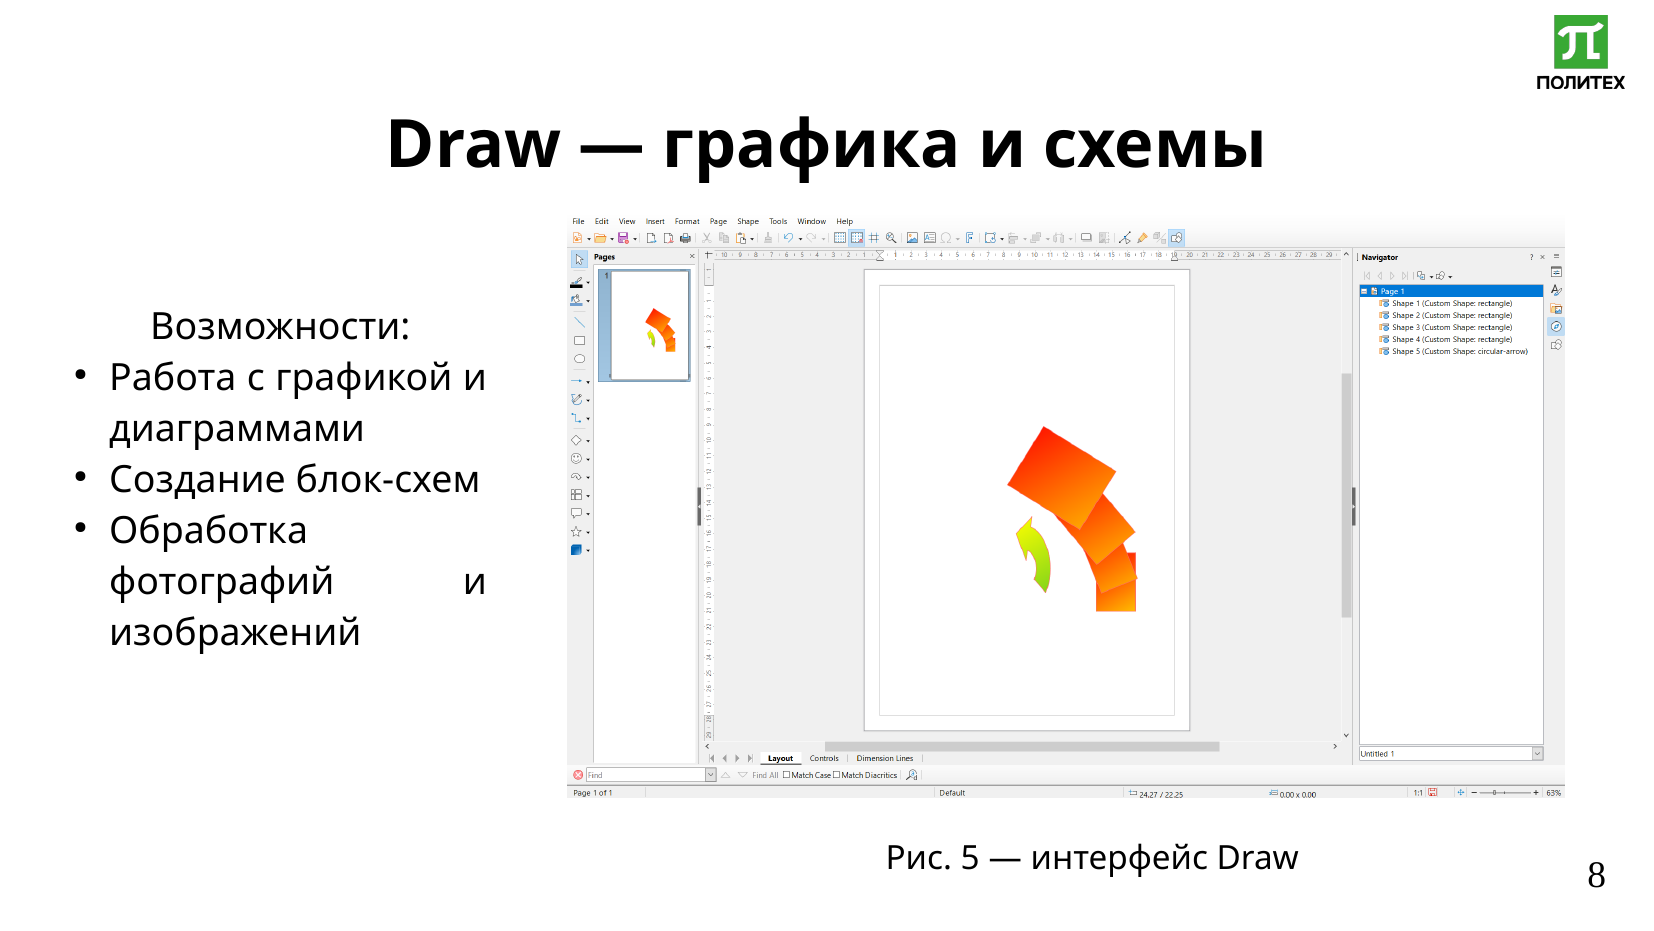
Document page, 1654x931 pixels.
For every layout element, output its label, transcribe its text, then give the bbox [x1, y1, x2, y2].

text_box Draw — графика и схемы [0, 88, 1654, 292]
text_box <number> [1572, 847, 1654, 931]
picture [567, 212, 1565, 798]
picture [1537, 15, 1625, 89]
text_box Рис. 5 ― интерфейс Draw [797, 826, 1388, 916]
text_box Возможности: Работа с графикой и диаграммами Создание блок-схем Обработка фотографий и изображений [59, 291, 502, 664]
